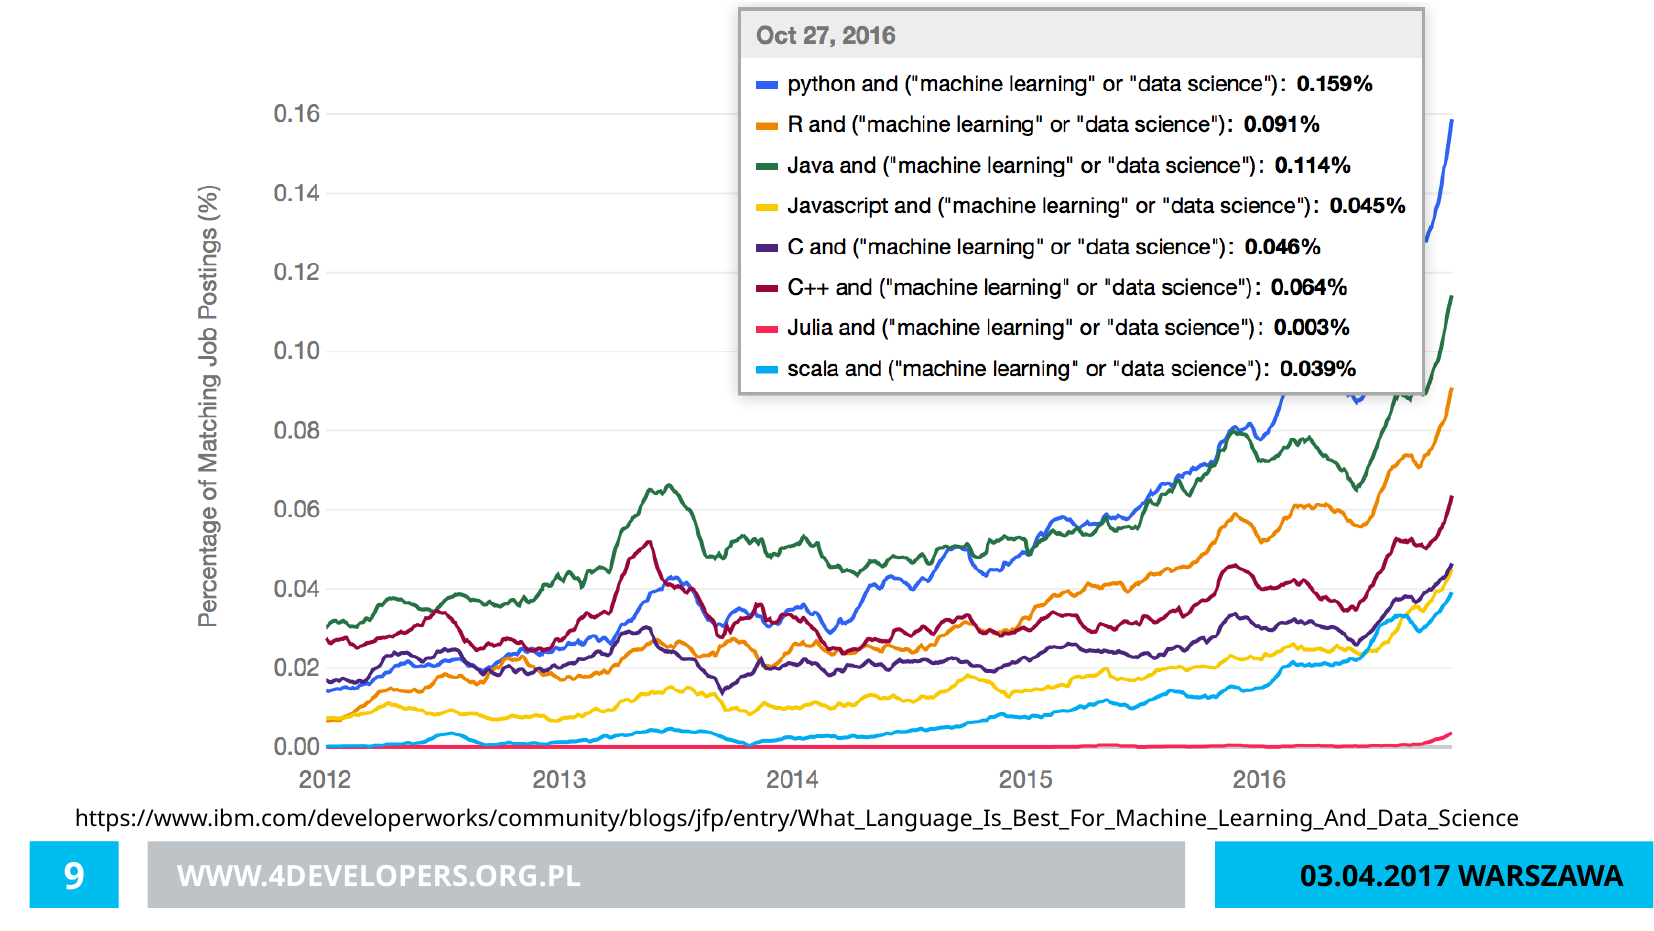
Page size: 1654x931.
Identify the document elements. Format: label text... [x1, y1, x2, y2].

text_box https://www.ibm.com/developerworks/community/blogs/jfp/entry/What_Language_Is_Best_For_Machine_Learning_And_Data_Science [60, 795, 1654, 837]
picture [186, 2, 1477, 795]
